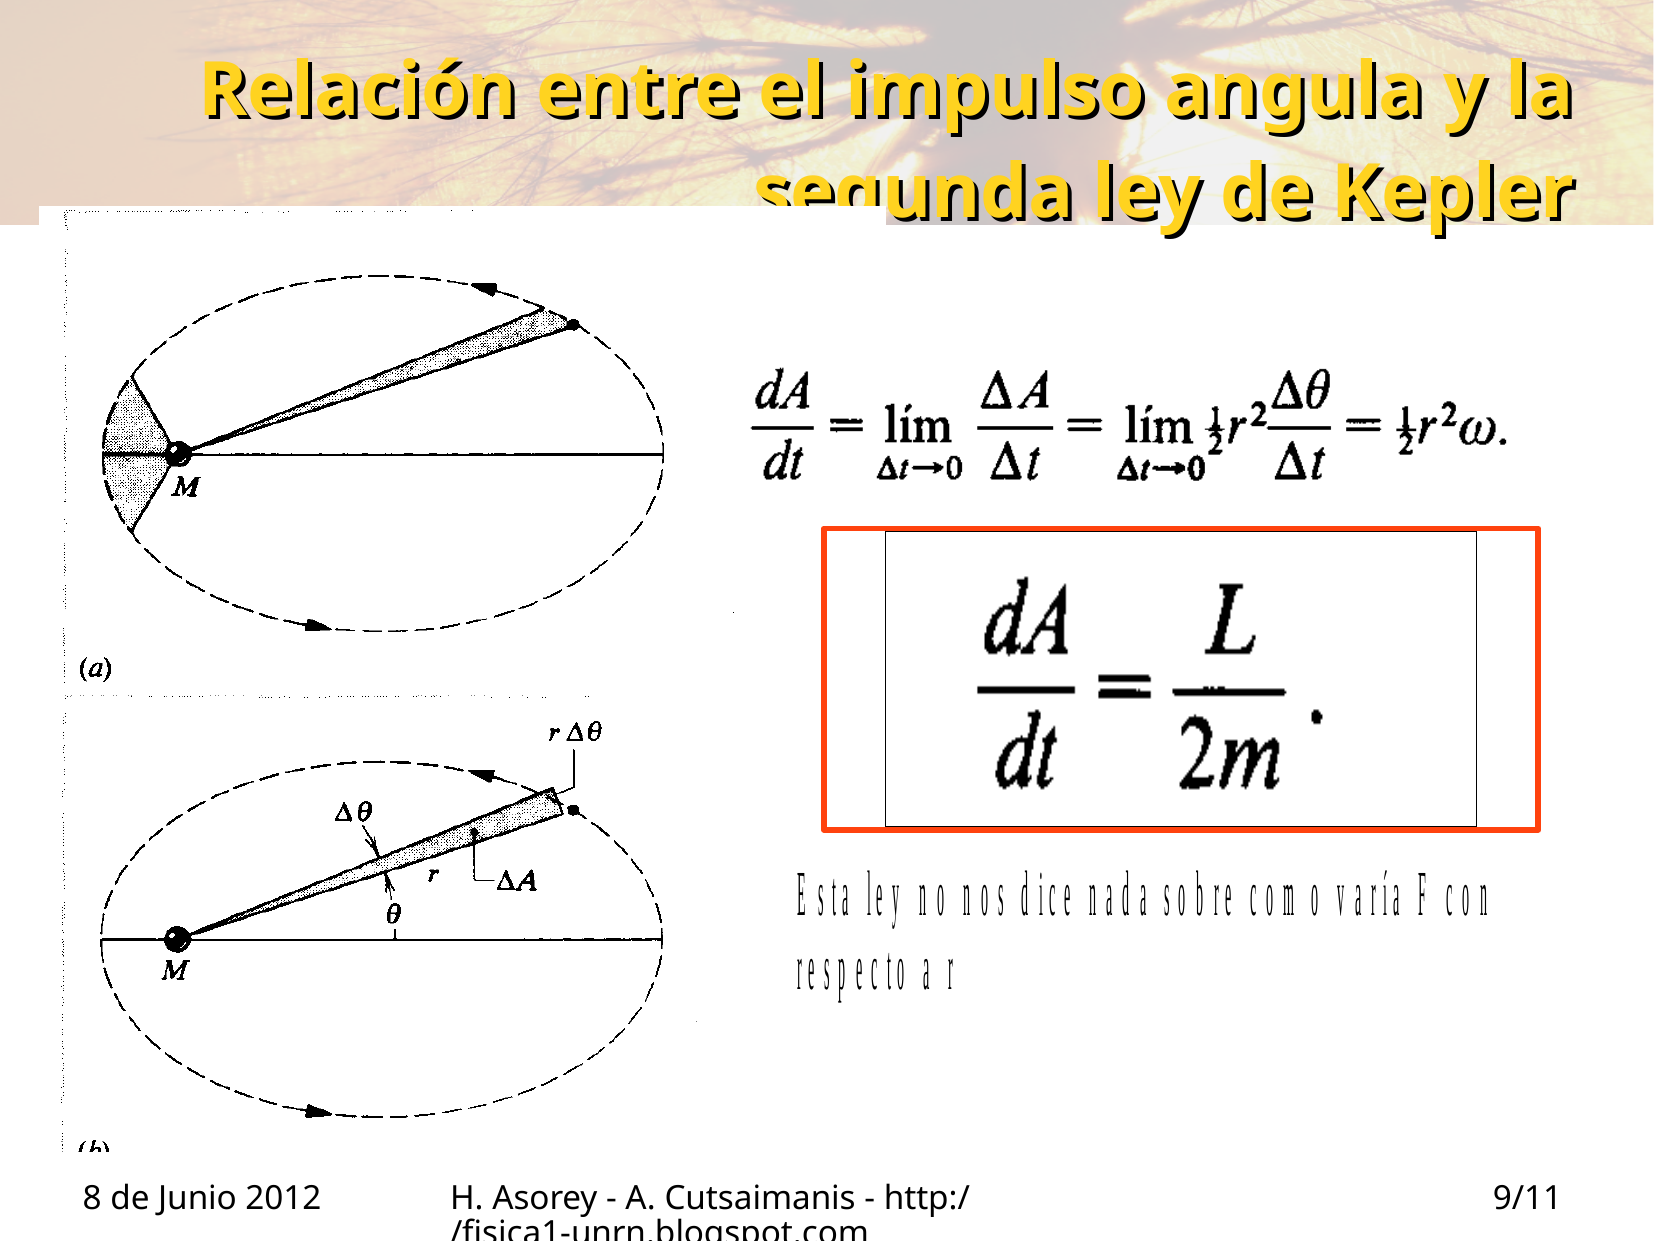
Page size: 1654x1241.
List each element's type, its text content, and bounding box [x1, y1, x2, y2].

title Relación entre el impulso angula y la segunda ley de Kepler [86, 39, 1576, 235]
picture [886, 532, 1476, 826]
picture [1477, 531, 1536, 827]
picture [0, 0, 1654, 1152]
picture [826, 531, 885, 827]
